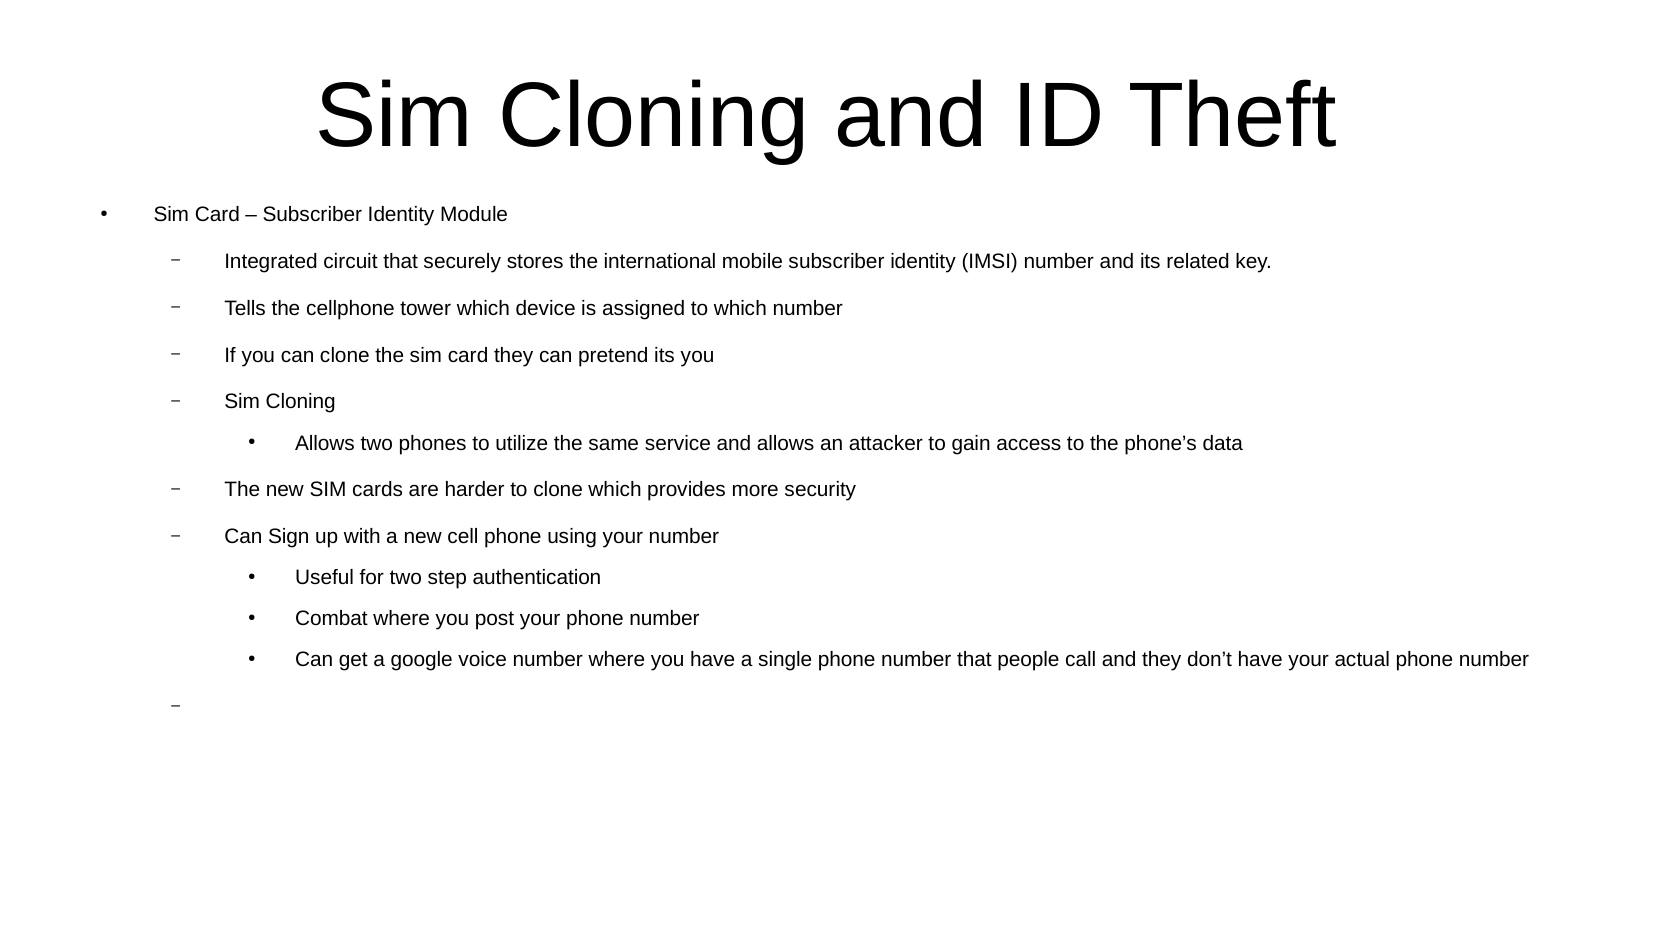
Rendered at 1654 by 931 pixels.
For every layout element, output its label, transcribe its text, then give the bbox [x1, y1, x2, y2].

list Sim Card – Subscriber Identity Module Integrated circuit that securely stores the international mobile subscriber identity (IMSI) number and its related key. Tells the cellphone tower which device is assigned to which number If you can clone the sim card they can pretend its you Sim Cloning Allows two phones to utilize the same service and allows an attacker to gain access to the phone’s data The new SIM cards are harder to clone which provides more security Can Sign up with a new cell phone using your number Useful for two step authentication Combat where you post your phone number Can get a google voice number where you have a single phone number that people call and they don’t have your actual phone number [82, 202, 1636, 901]
title Sim Cloning and ID Theft [82, 37, 1571, 193]
